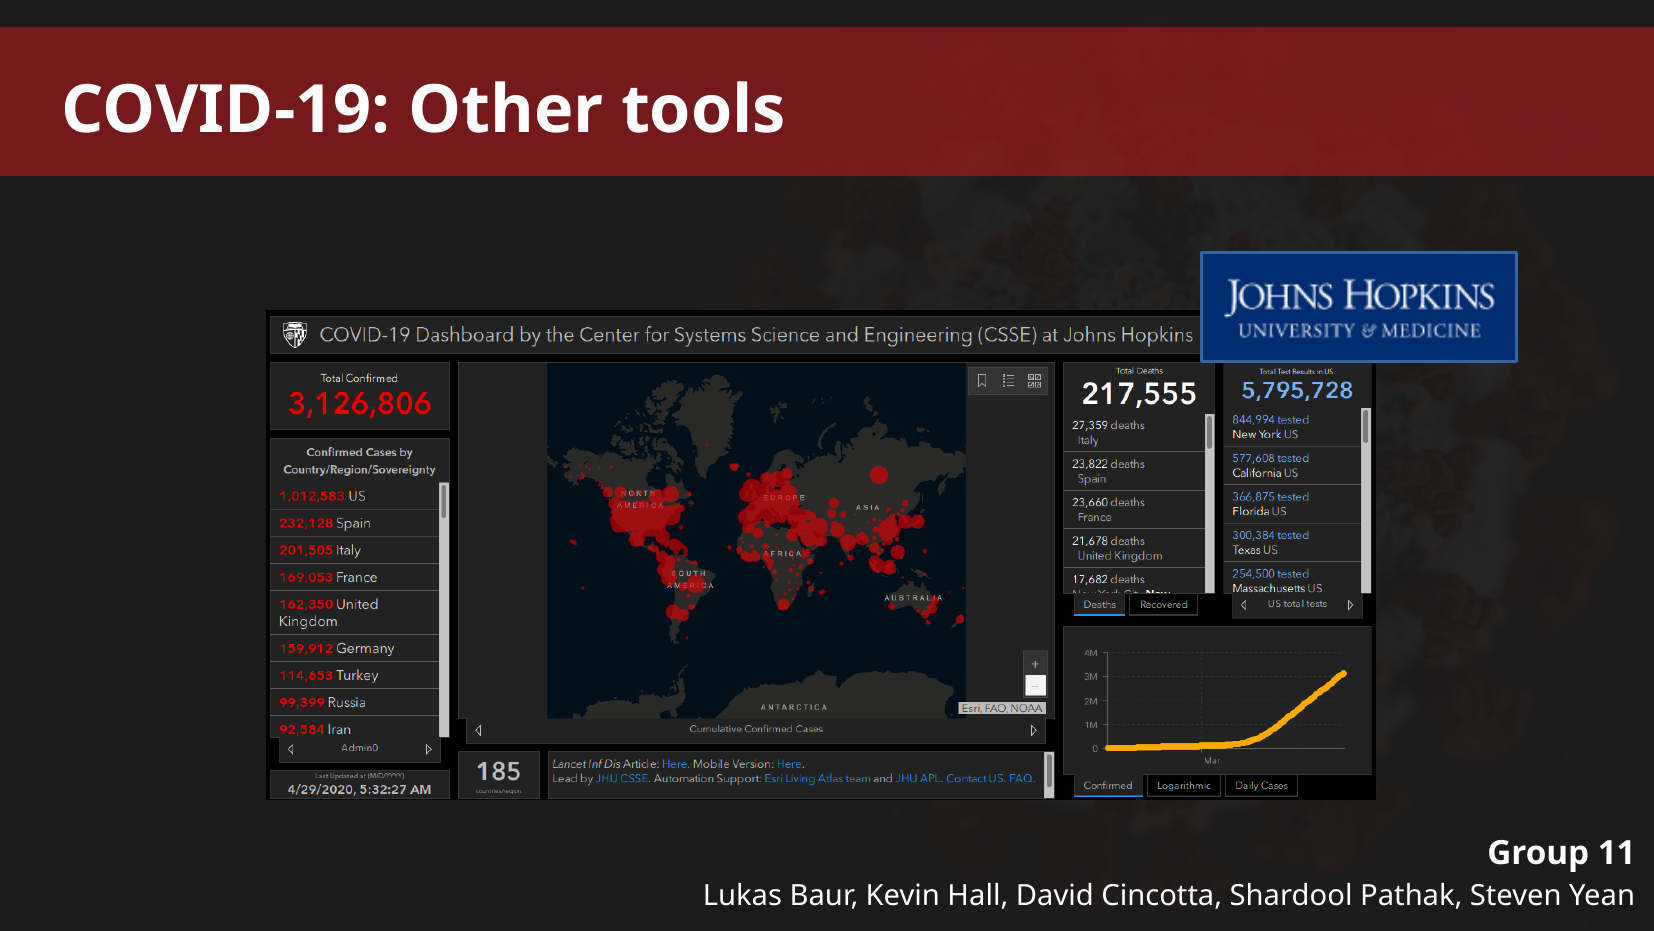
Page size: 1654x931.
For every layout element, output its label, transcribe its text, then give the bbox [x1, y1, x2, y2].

text_box COVID-19: Other tools [61, 21, 1654, 193]
text_box Group 11 Lukas Baur, Kevin Hall, David Cincotta, Shardool Pathak, Steven Yean [0, 725, 1636, 931]
picture [1202, 253, 1516, 361]
picture [266, 310, 1376, 800]
text_box [0, 0, 1654, 931]
